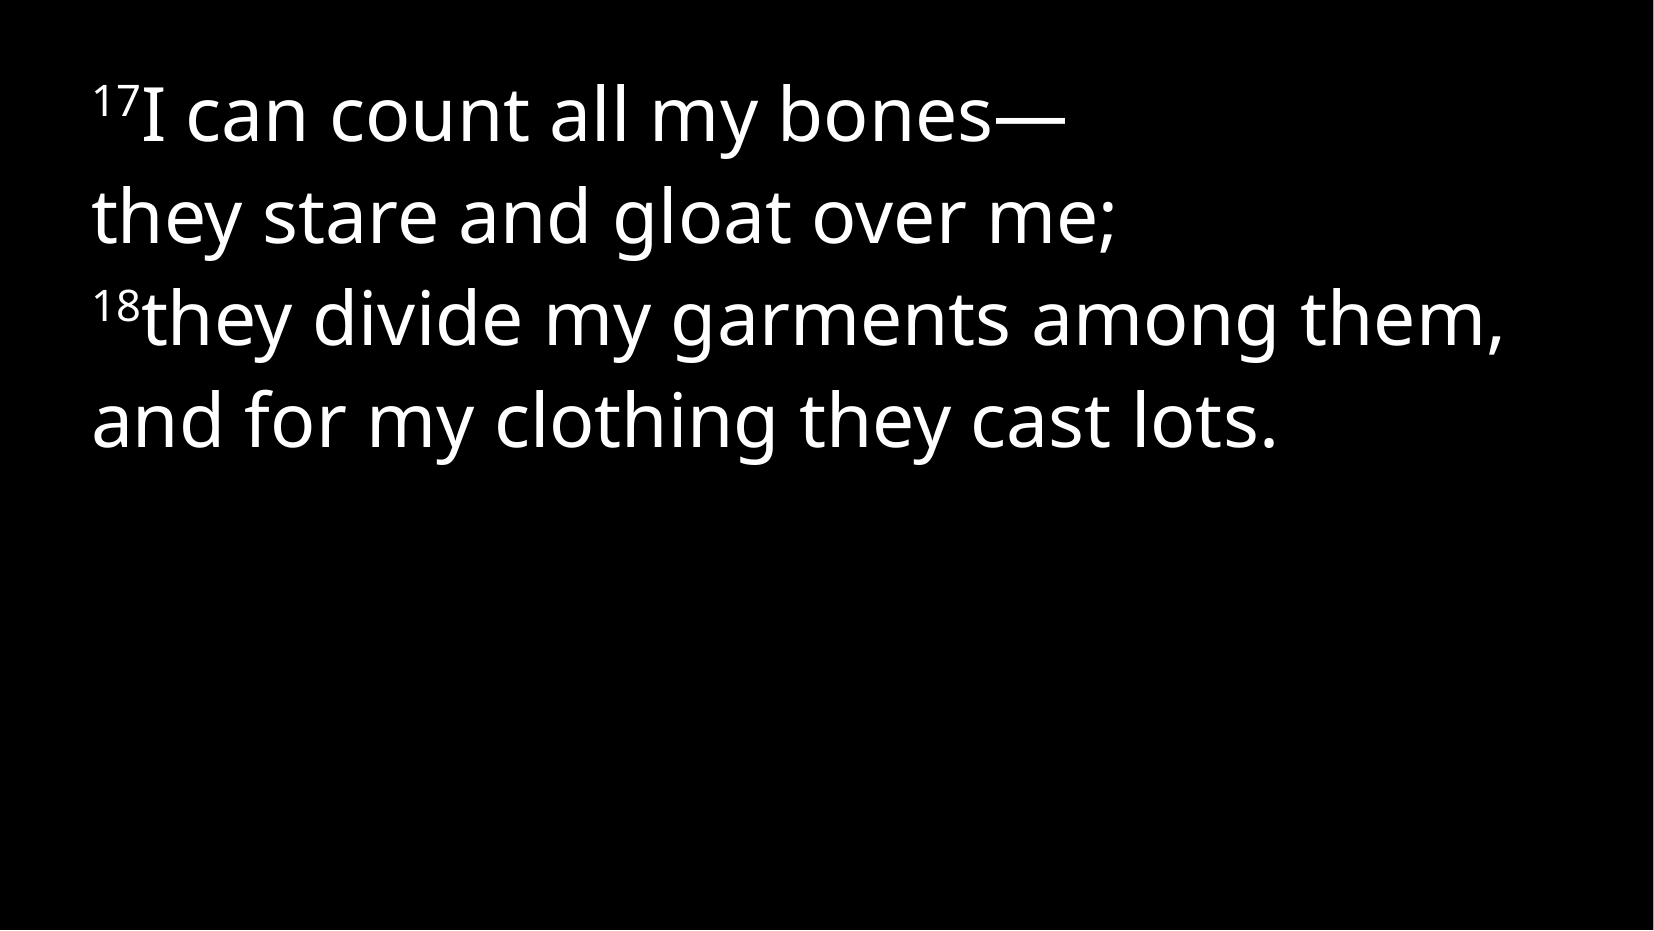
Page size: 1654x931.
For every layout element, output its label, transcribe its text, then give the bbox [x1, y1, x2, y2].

text_box 17I can count all my bones— they stare and gloat over me; 18they divide my garments among them, and for my clothing they cast lots. [76, 53, 1577, 489]
